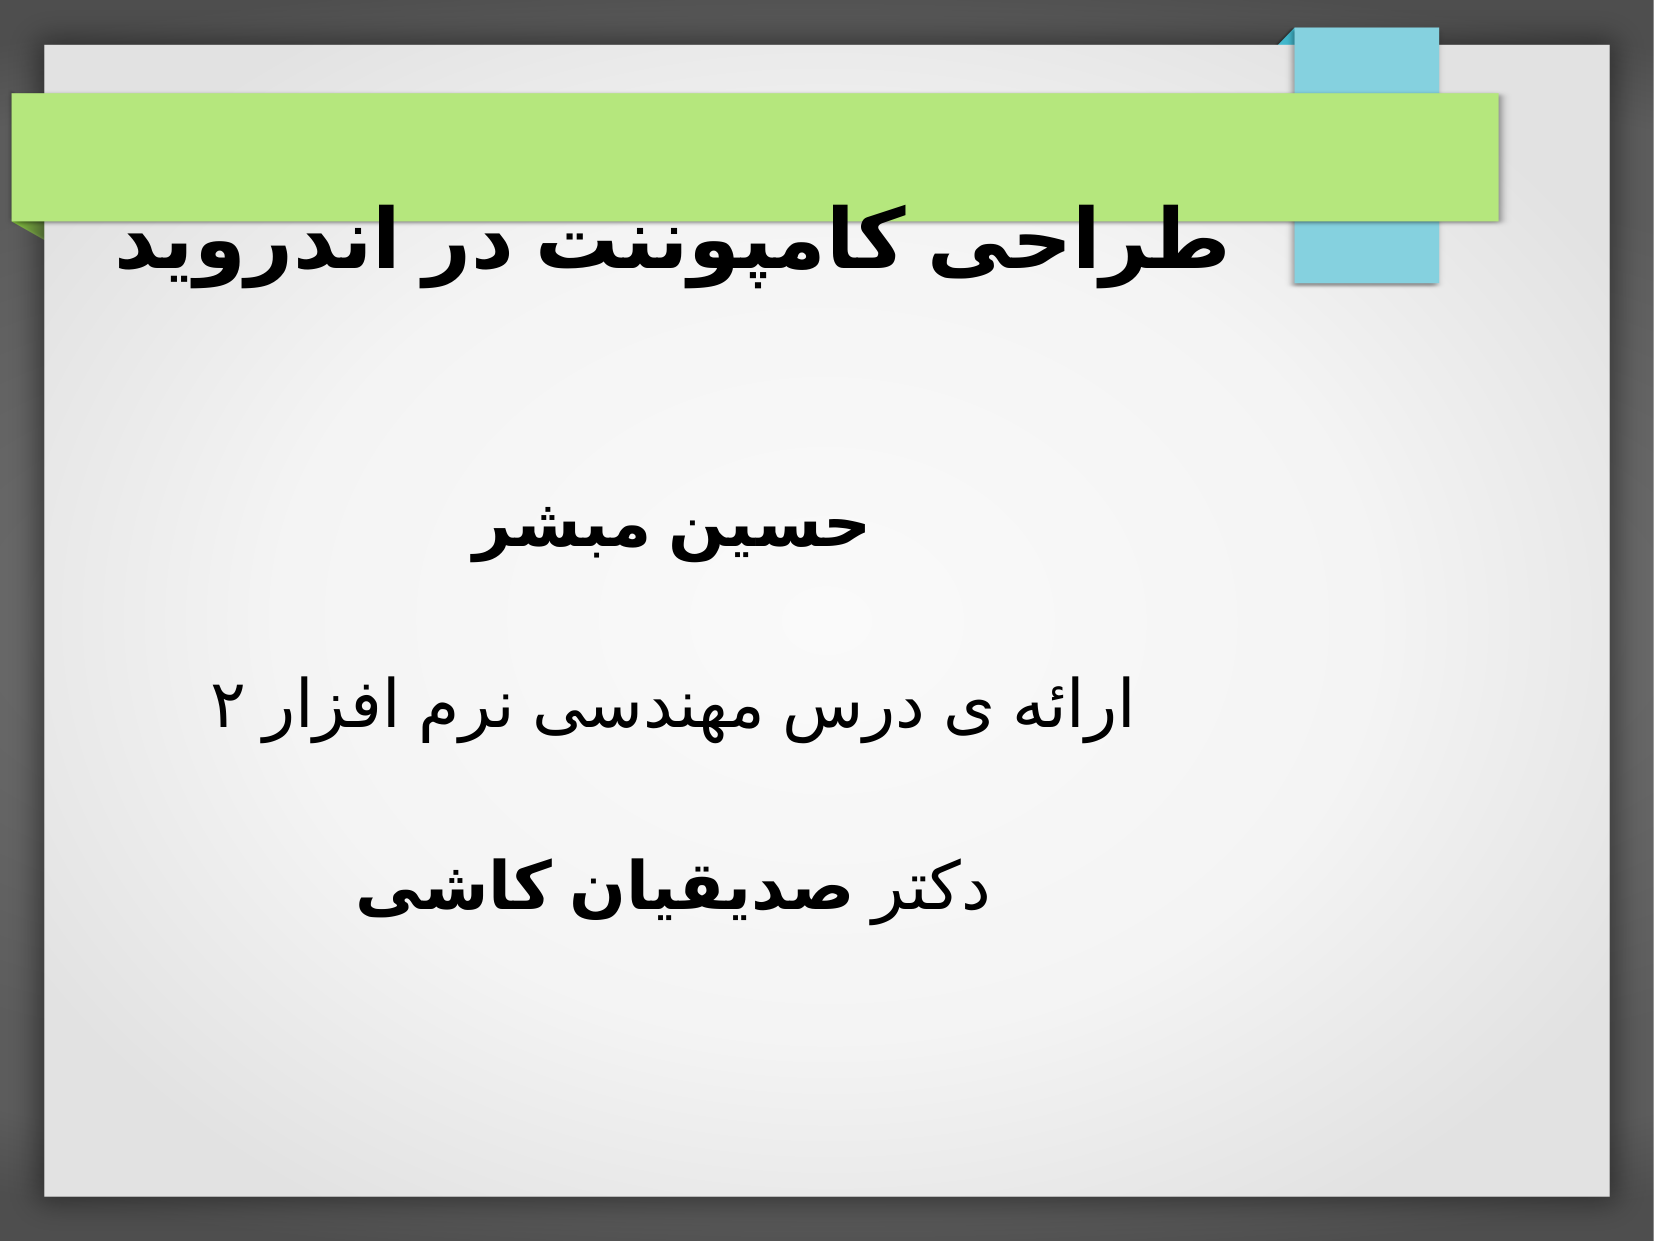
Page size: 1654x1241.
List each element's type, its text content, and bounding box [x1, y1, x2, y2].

subtitle طراحی کامپوننت در اندروید حسین مبشر ارائه ی درس مهندسی نرم افزار ۲ دکتر صدیقیان کاشی [82, 94, 1264, 1015]
picture [0, 0, 1654, 1241]
